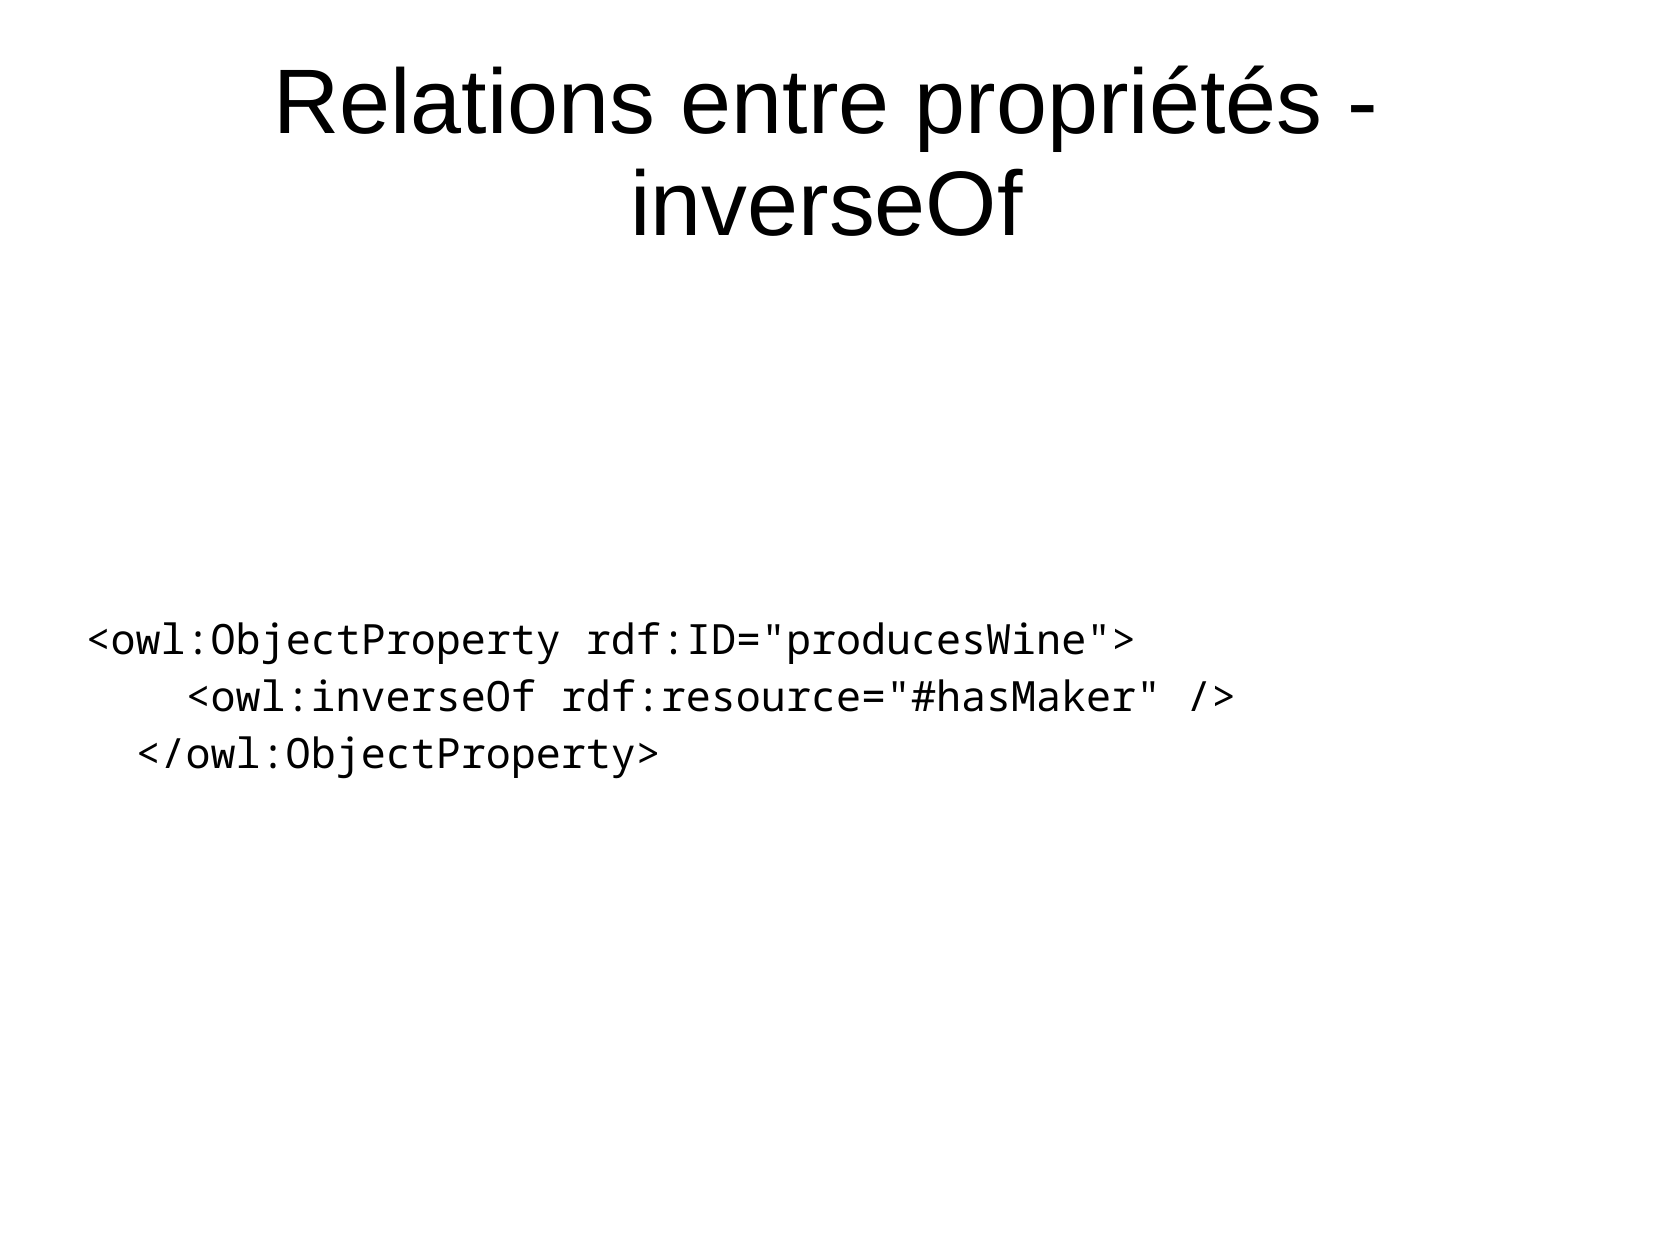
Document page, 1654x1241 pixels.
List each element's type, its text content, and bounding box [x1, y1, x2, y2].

text_box <owl:ObjectProperty rdf:ID="producesWine"> <owl:inverseOf rdf:resource="#hasMaker" /> </owl:ObjectProperty> [70, 602, 1583, 812]
title Relations entre propriétés - inverseOf [82, 49, 1571, 257]
